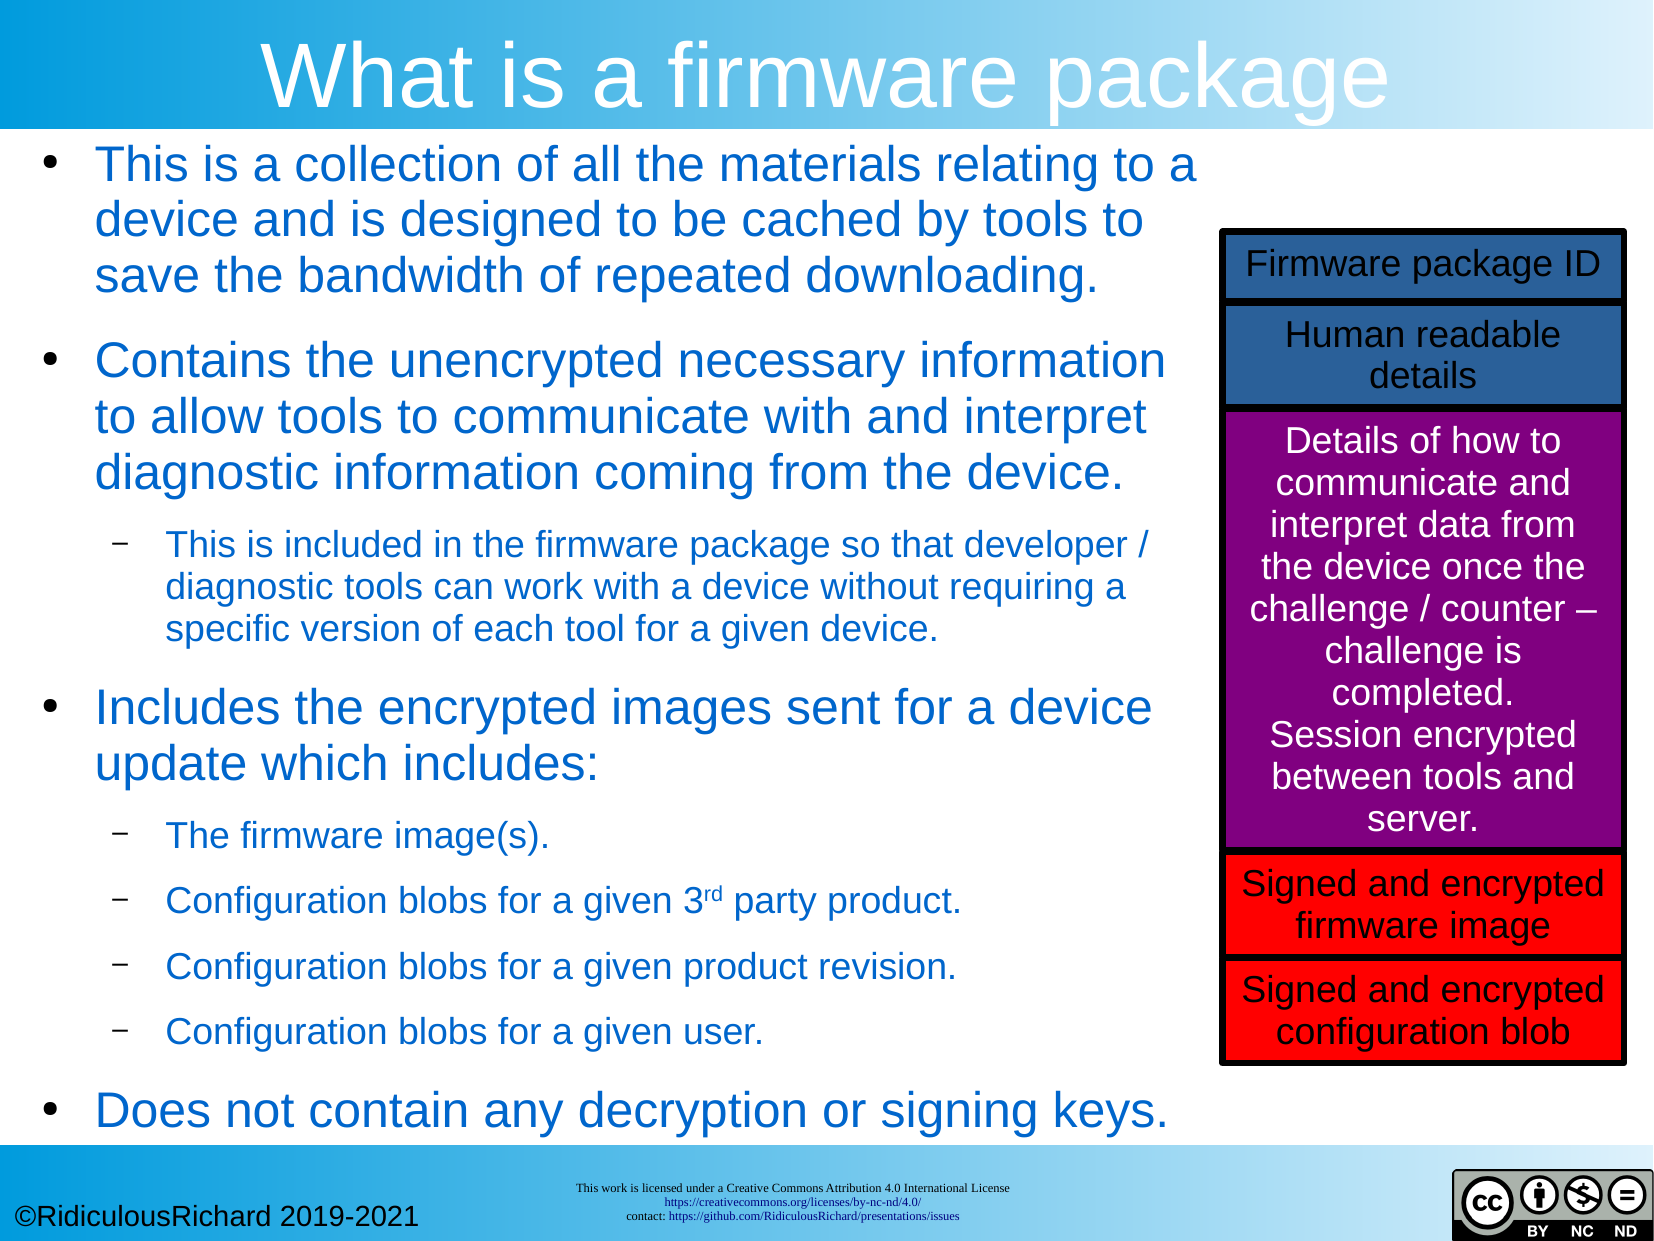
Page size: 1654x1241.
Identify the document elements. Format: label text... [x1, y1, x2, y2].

text_box Firmware package ID [1222, 231, 1625, 299]
text_box Signed and encrypted firmware image [1222, 851, 1625, 955]
picture [138, 1158, 142, 1241]
text_box Human readable details [1222, 302, 1625, 408]
list This is a collection of all the materials relating to a device and is designed to be cached by tools to save the bandwidth of repeated downloading. Contains the unencrypted necessary information to allow tools to communicate with and interpret diagnostic information coming from the device. This is included in the firmware package so that developer / diagnostic tools can work with a device without requiring a specific version of each tool for a given device. Includes the encrypted images sent for a device update which includes: The firmware image(s). Configuration blobs for a given 3rd party product. Configuration blobs for a given product revision. Configuration blobs for a given user. Does not contain any decryption or signing keys. [23, 135, 1223, 1158]
title What is a firmware package [82, 23, 1571, 129]
text_box Signed and encrypted configuration blob [1222, 958, 1625, 1064]
picture [1452, 1169, 1654, 1241]
text_box Details of how to communicate and interpret data from the device once the challenge / counter – challenge is completed. Session encrypted between tools and server. [1222, 411, 1625, 849]
